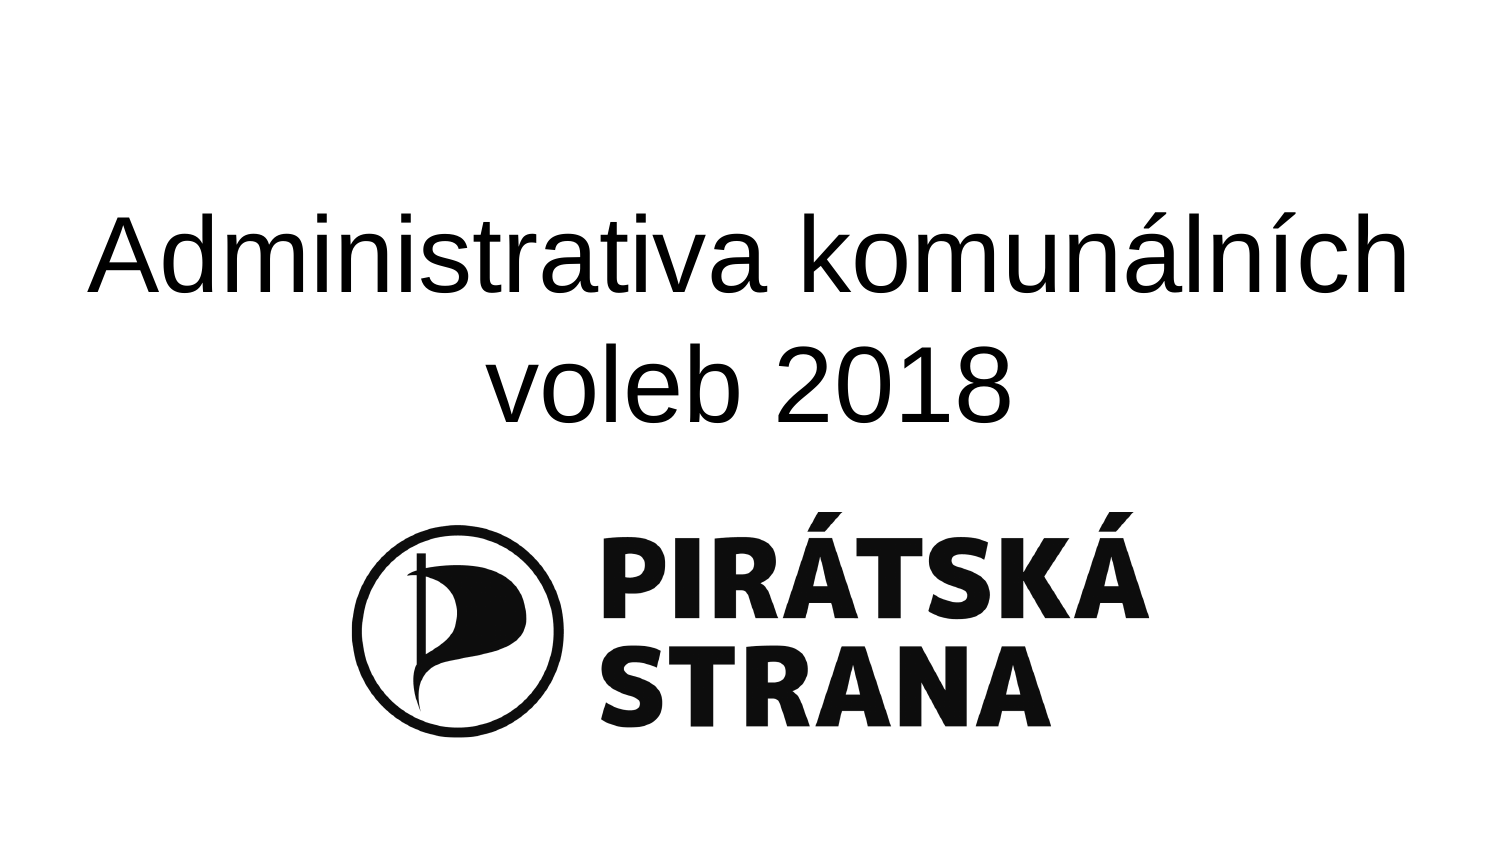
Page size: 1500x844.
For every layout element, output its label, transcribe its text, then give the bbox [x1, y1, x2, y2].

title Administrativa komunálních voleb 2018 [51, 122, 1449, 459]
picture [328, 506, 1172, 745]
